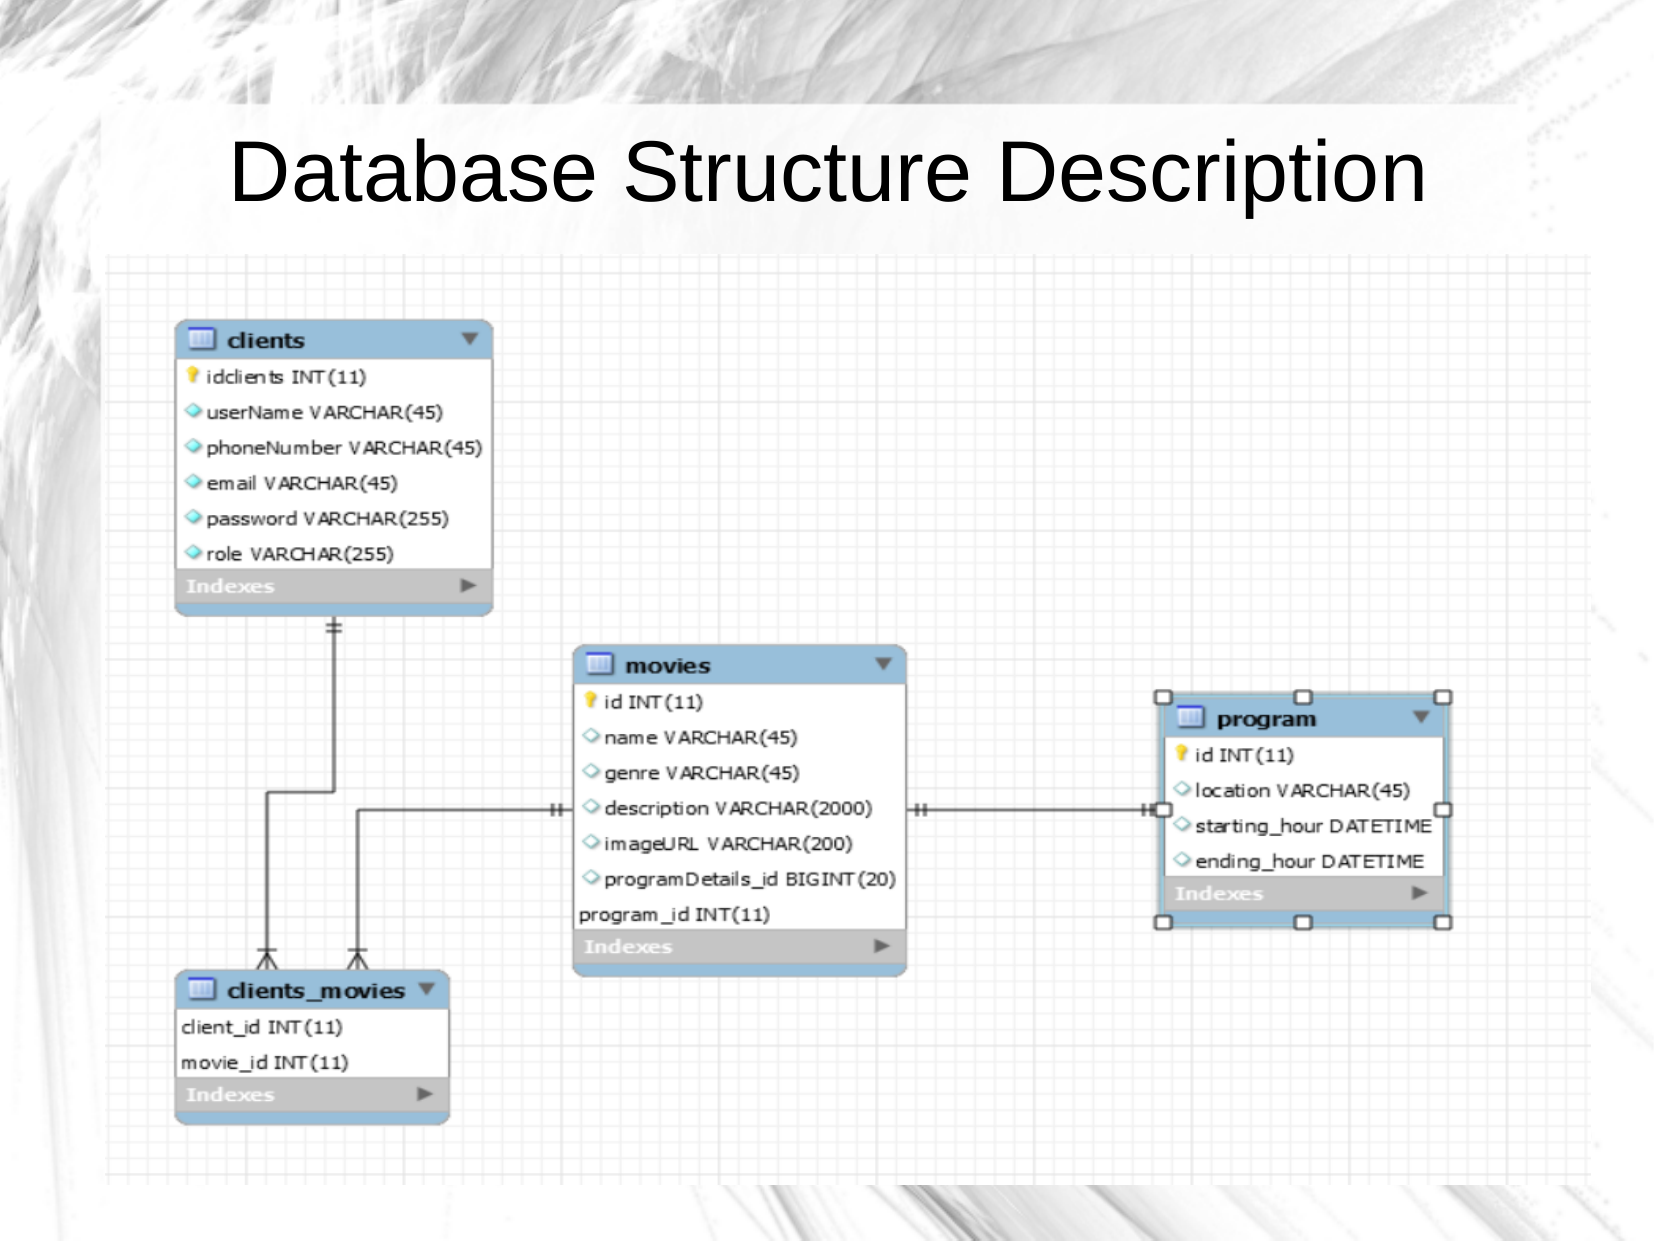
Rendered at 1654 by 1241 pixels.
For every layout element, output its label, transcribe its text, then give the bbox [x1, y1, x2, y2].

picture [0, 0, 1654, 1241]
title Database Structure Description [135, 87, 1523, 254]
